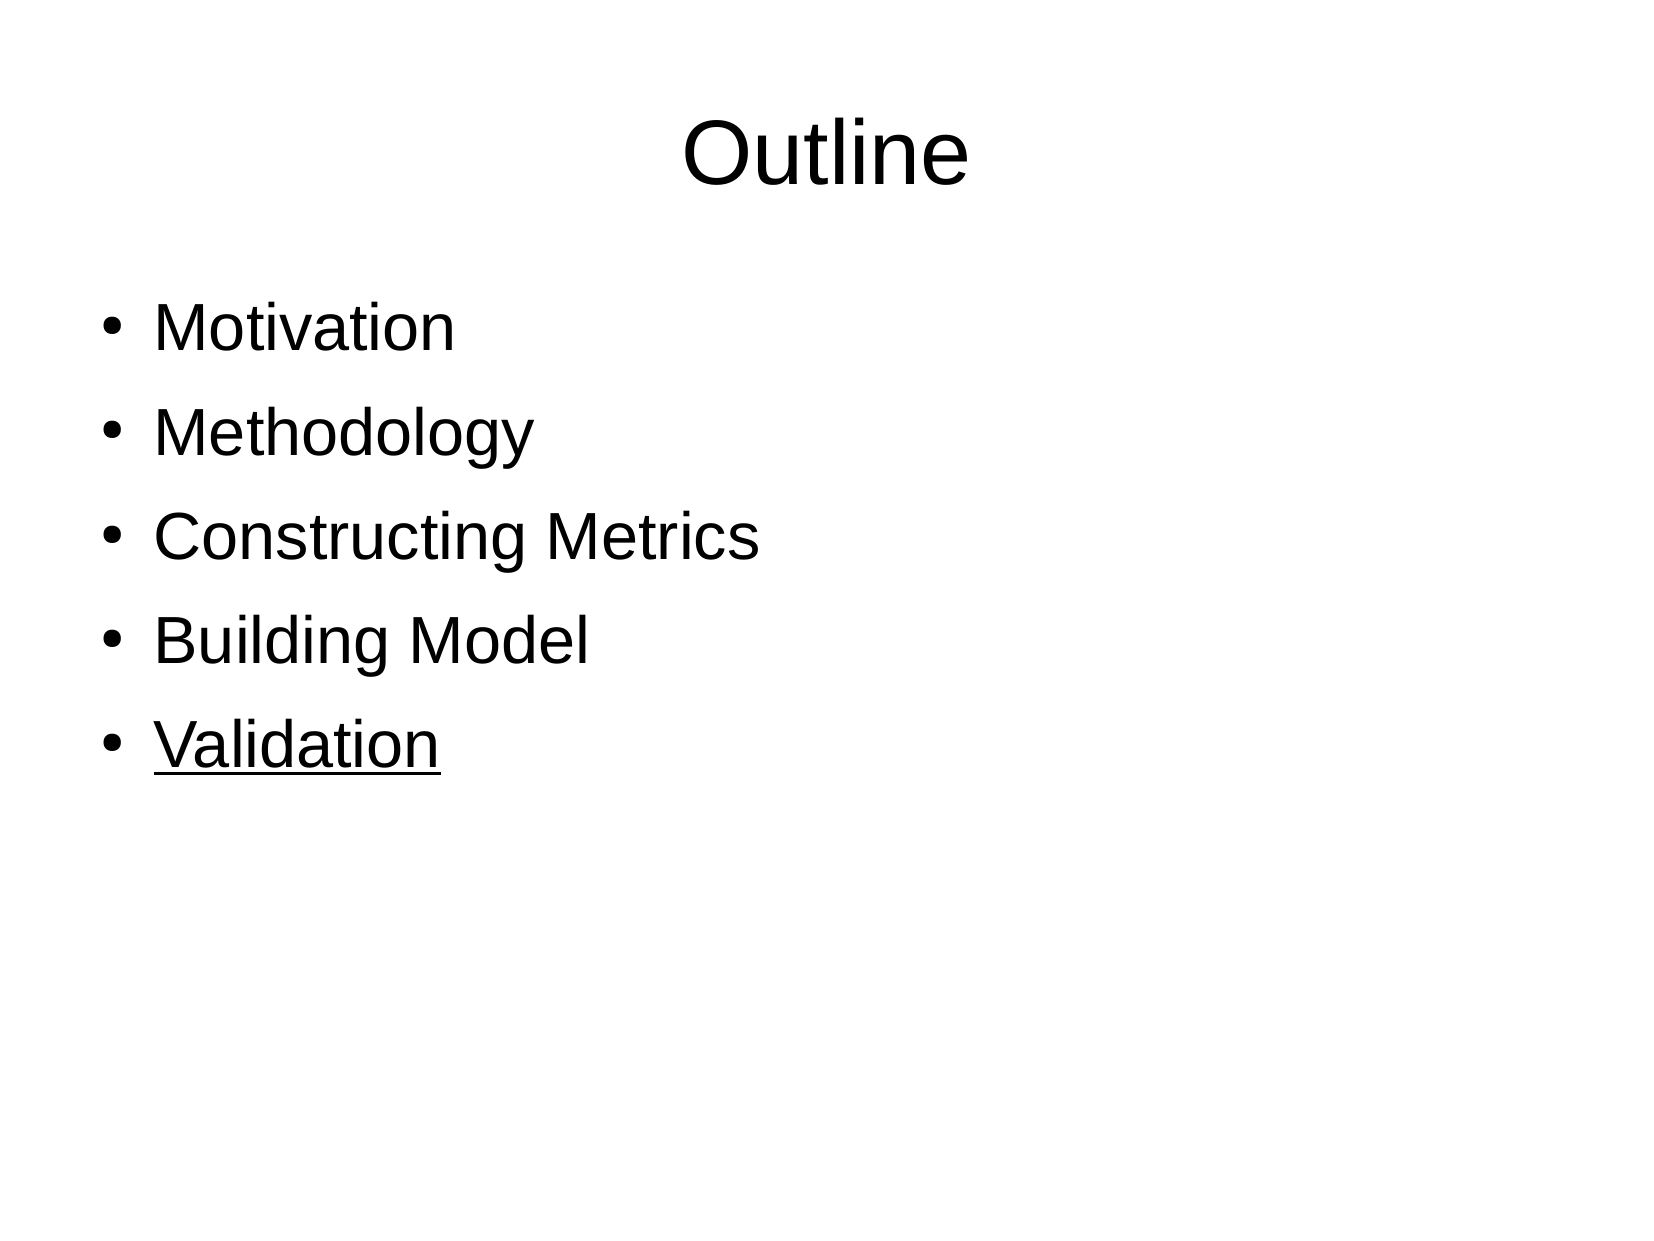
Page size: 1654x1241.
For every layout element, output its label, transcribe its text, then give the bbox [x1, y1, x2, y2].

title Outline [82, 49, 1571, 257]
list Motivation Methodology Constructing Metrics Building Model Validation [82, 290, 1538, 1010]
